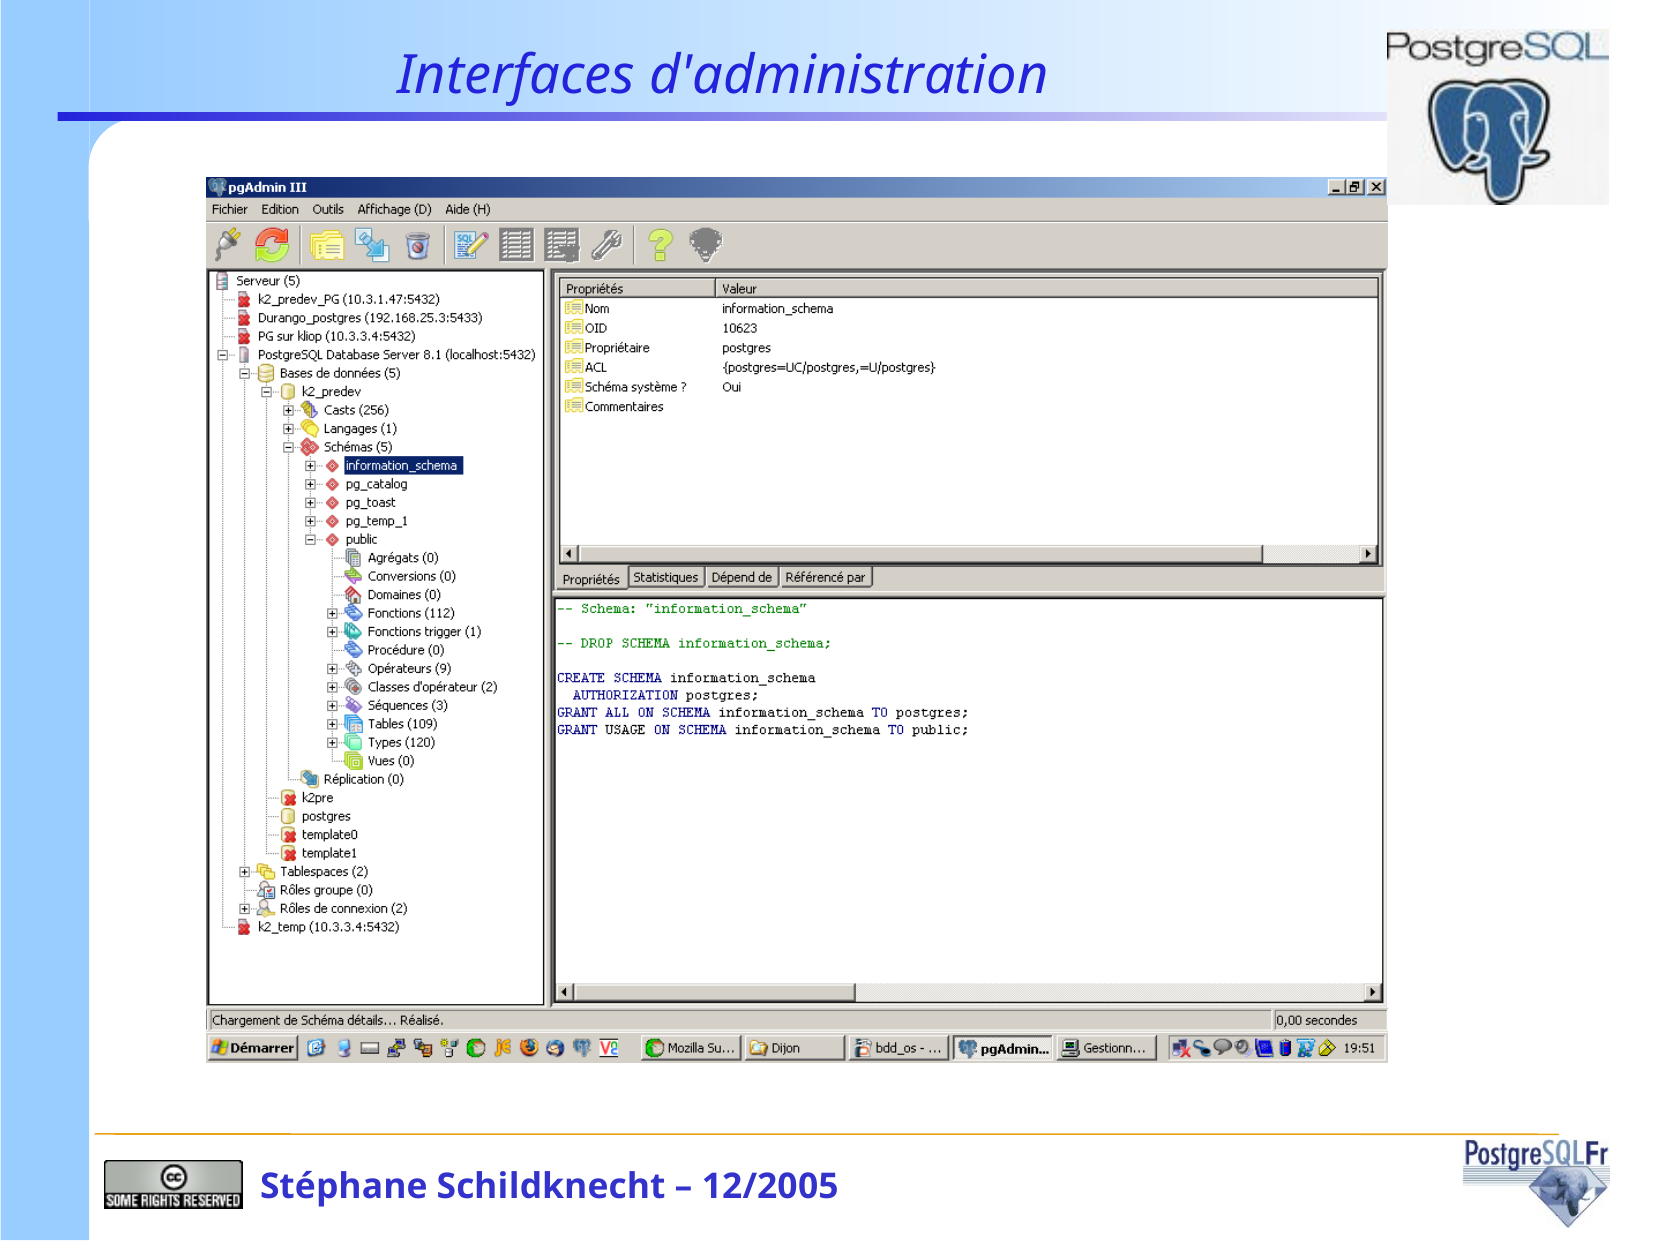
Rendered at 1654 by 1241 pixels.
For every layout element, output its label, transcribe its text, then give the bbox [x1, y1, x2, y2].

picture [206, 29, 1609, 1063]
title Interfaces d'administration [59, 0, 1388, 148]
picture [1462, 1139, 1610, 1228]
picture [104, 1160, 243, 1209]
